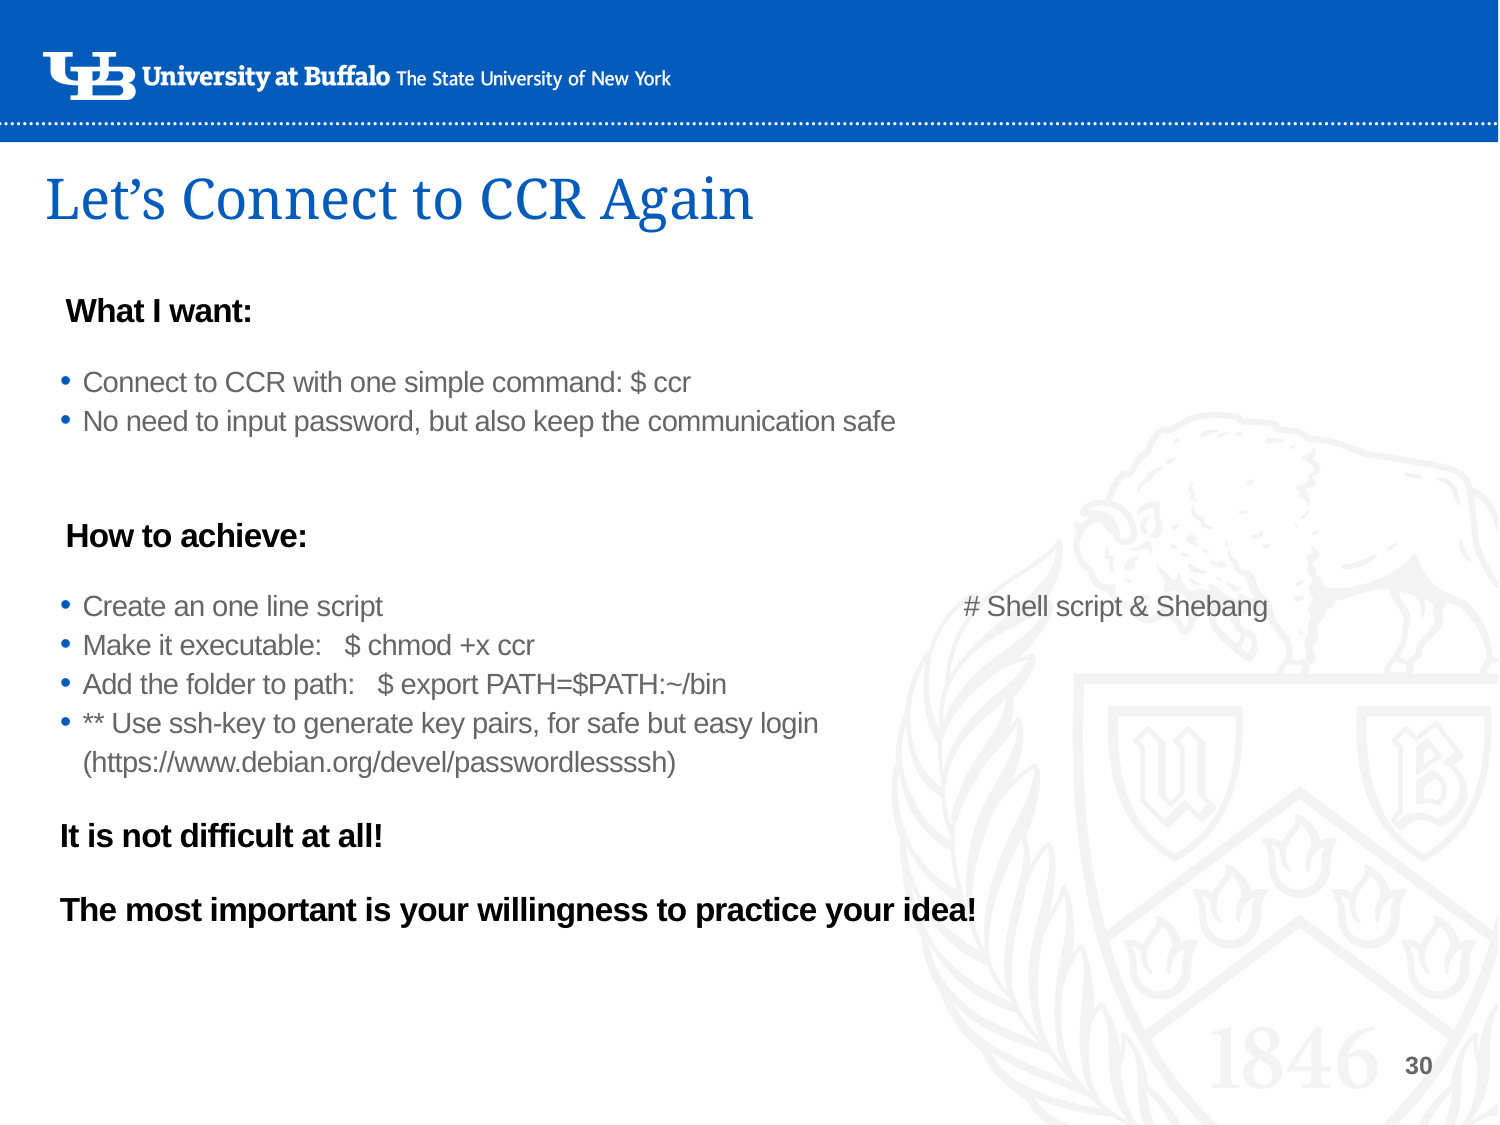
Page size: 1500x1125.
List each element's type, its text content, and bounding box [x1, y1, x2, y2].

list Create an one line script Make it executable: $ chmod +x ccr Add the folder to path: $ export PATH=$PATH:~/bin ** Use ssh-key to generate key pairs, for safe but easy login (https://www.debian.org/devel/passwordlessssh) [30, 584, 856, 781]
list Connect to CCR with one simple command: $ ccr No need to input password, but also keep the communication safe [30, 360, 976, 451]
picture [0, 0, 1499, 1125]
text_box How to achieve: [50, 509, 391, 562]
text_box What I want: [50, 285, 291, 345]
list # Shell script & Shebang [911, 584, 1368, 781]
title Let’s Connect to CCR Again [30, 159, 1387, 239]
text_box It is not difficult at all! The most important is your willingness to practice your idea! [45, 810, 1096, 973]
